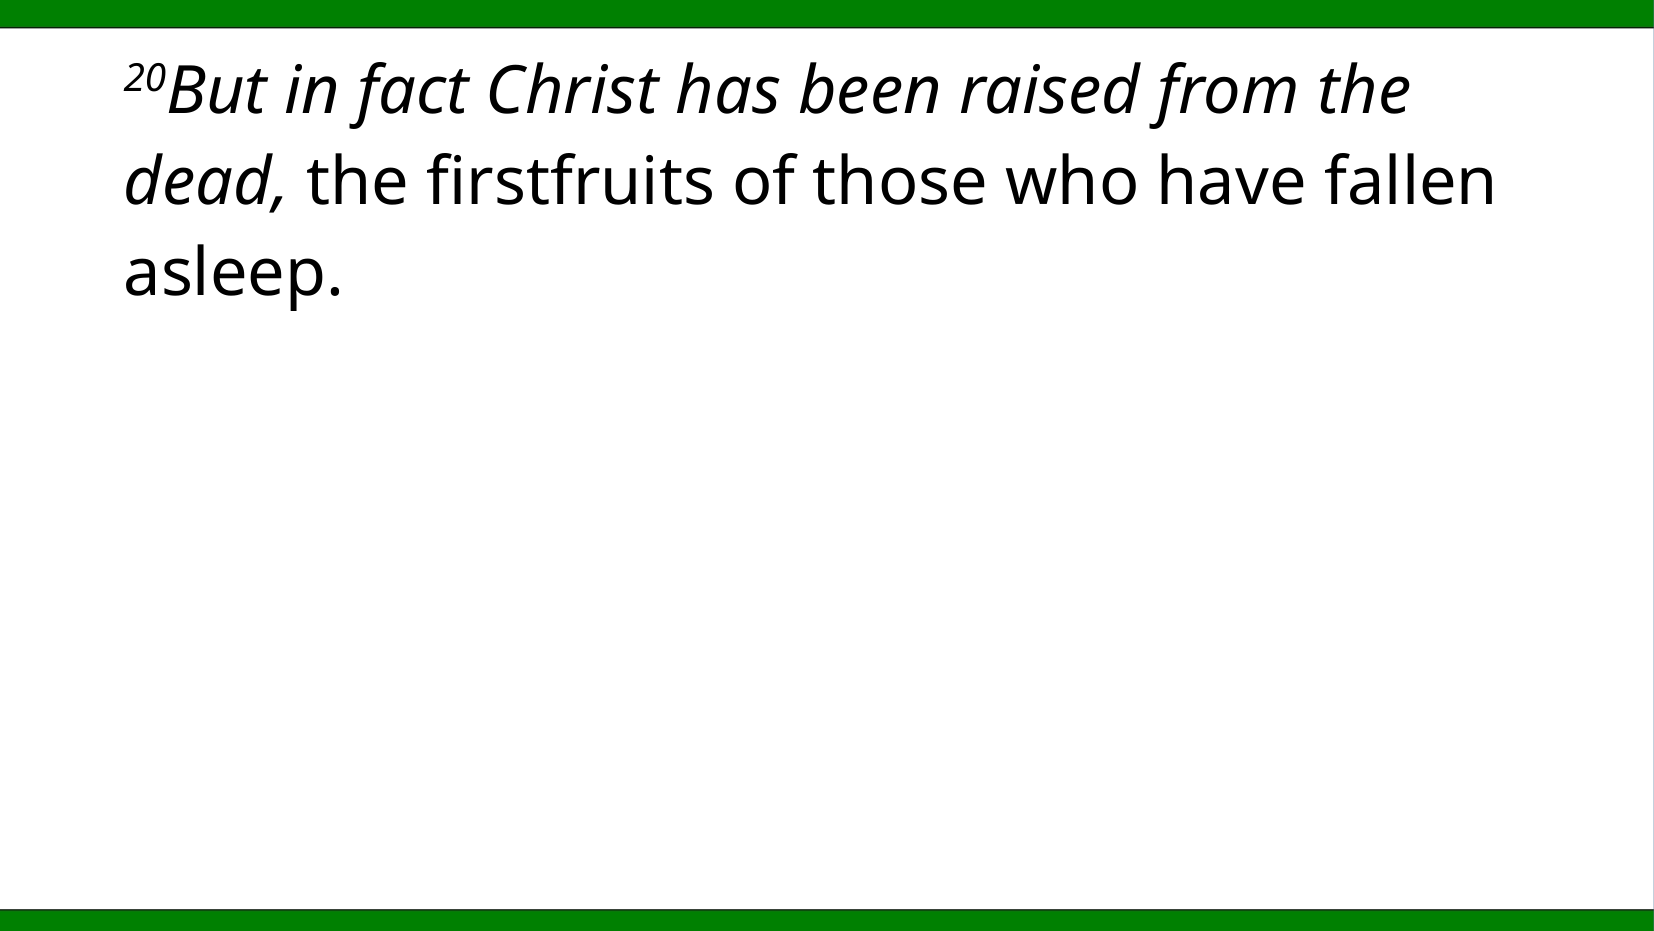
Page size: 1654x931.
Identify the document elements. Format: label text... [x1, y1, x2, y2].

picture [0, 0, 1654, 931]
text_box 20But in fact Christ has been raised from the dead, the firstfruits of those who have fallen asleep. [108, 35, 1546, 317]
